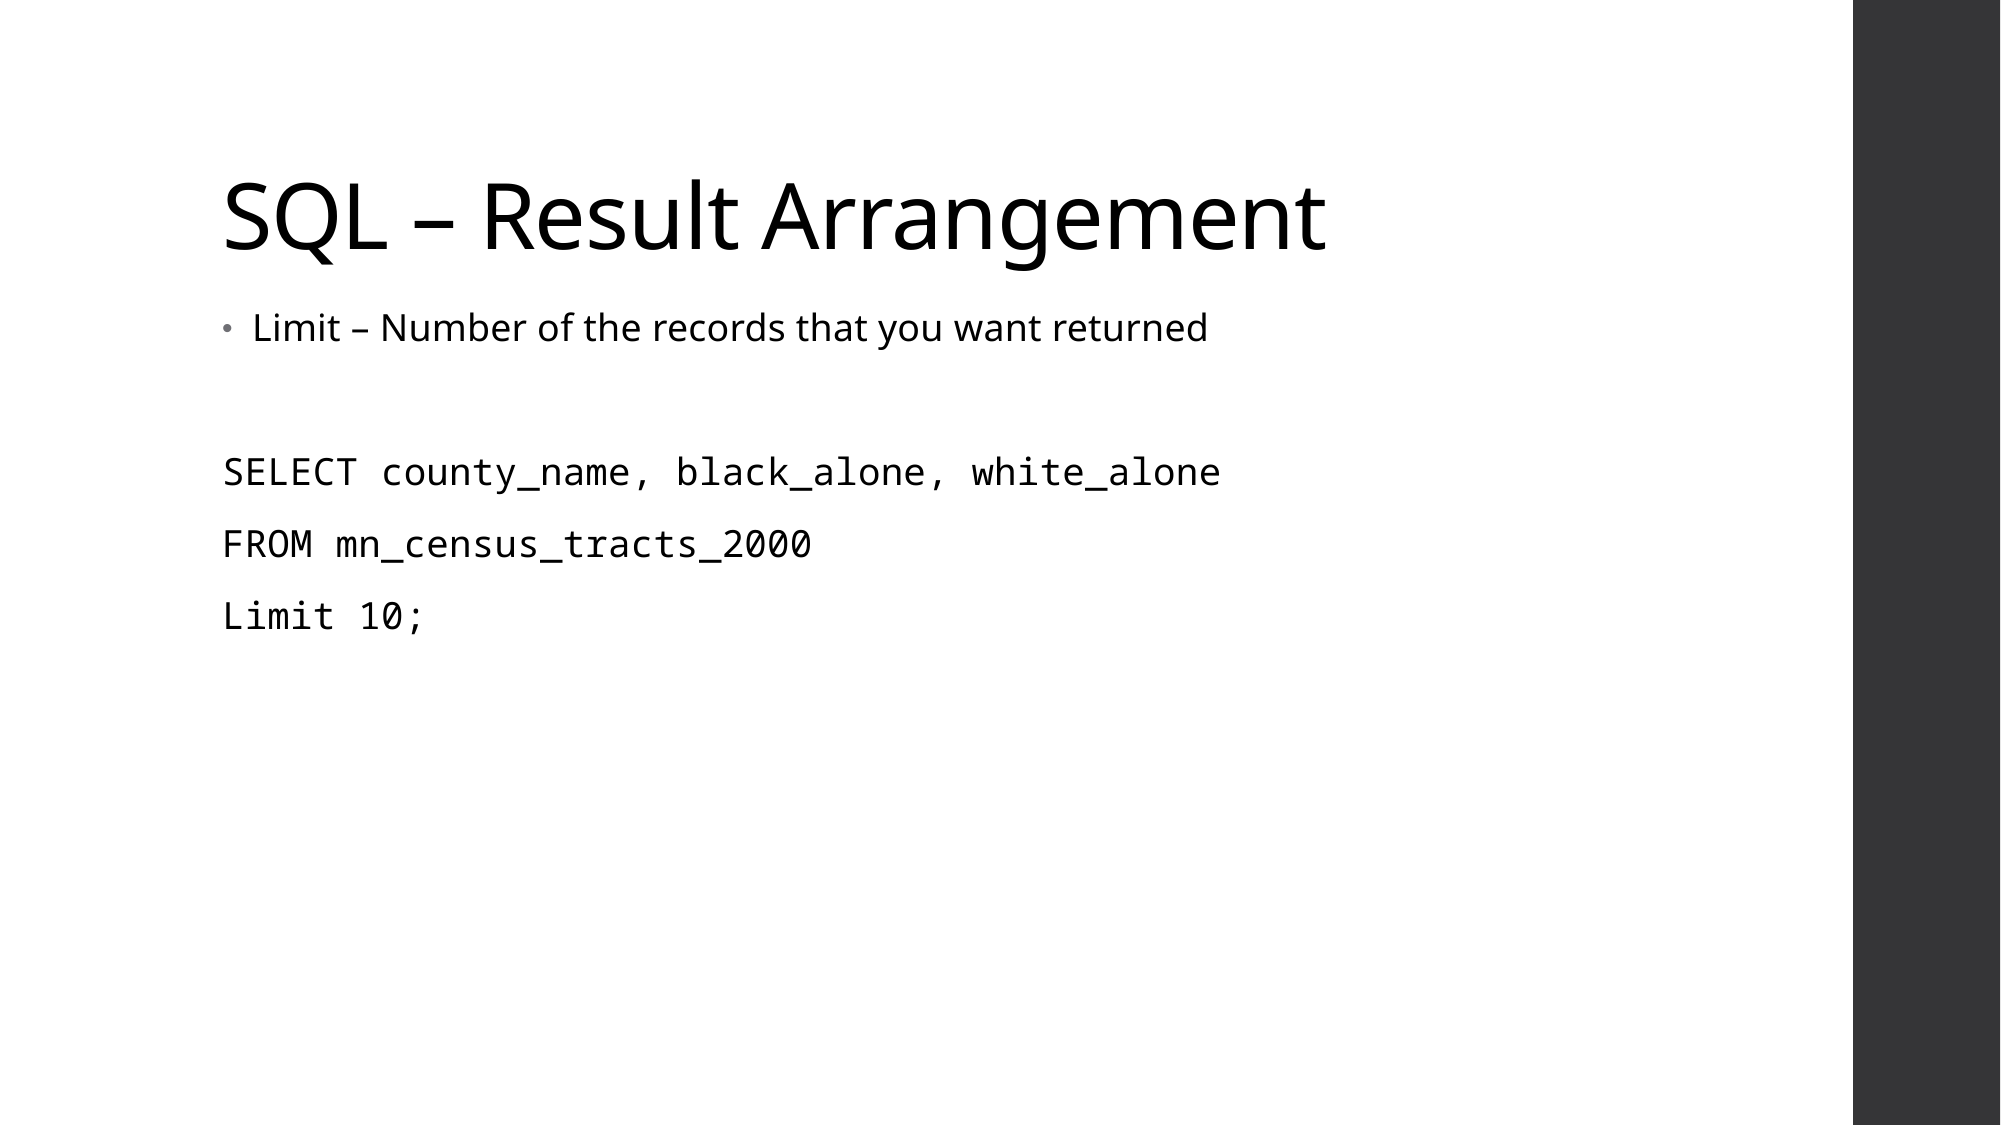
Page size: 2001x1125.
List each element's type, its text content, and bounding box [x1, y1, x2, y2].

list Limit – Number of the records that you want returned SELECT county_name, black_alone, white_alone FROM mn_census_tracts_2000 Limit 10; [206, 299, 1617, 1014]
title SQL – Result Arrangement [206, 60, 1797, 278]
